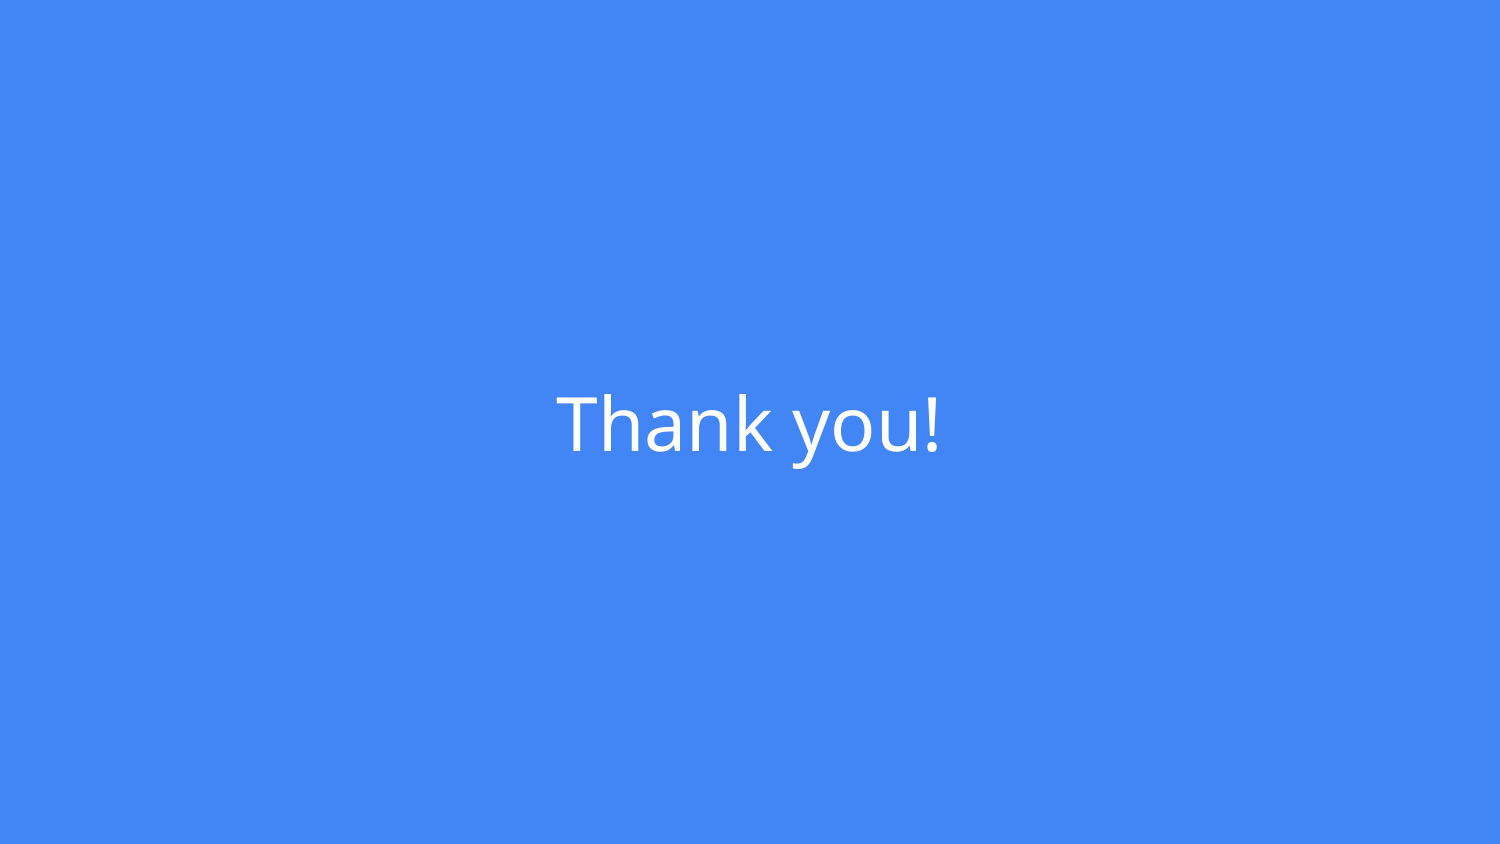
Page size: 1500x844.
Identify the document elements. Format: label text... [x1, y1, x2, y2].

text_box Thank you! [345, 361, 1155, 482]
